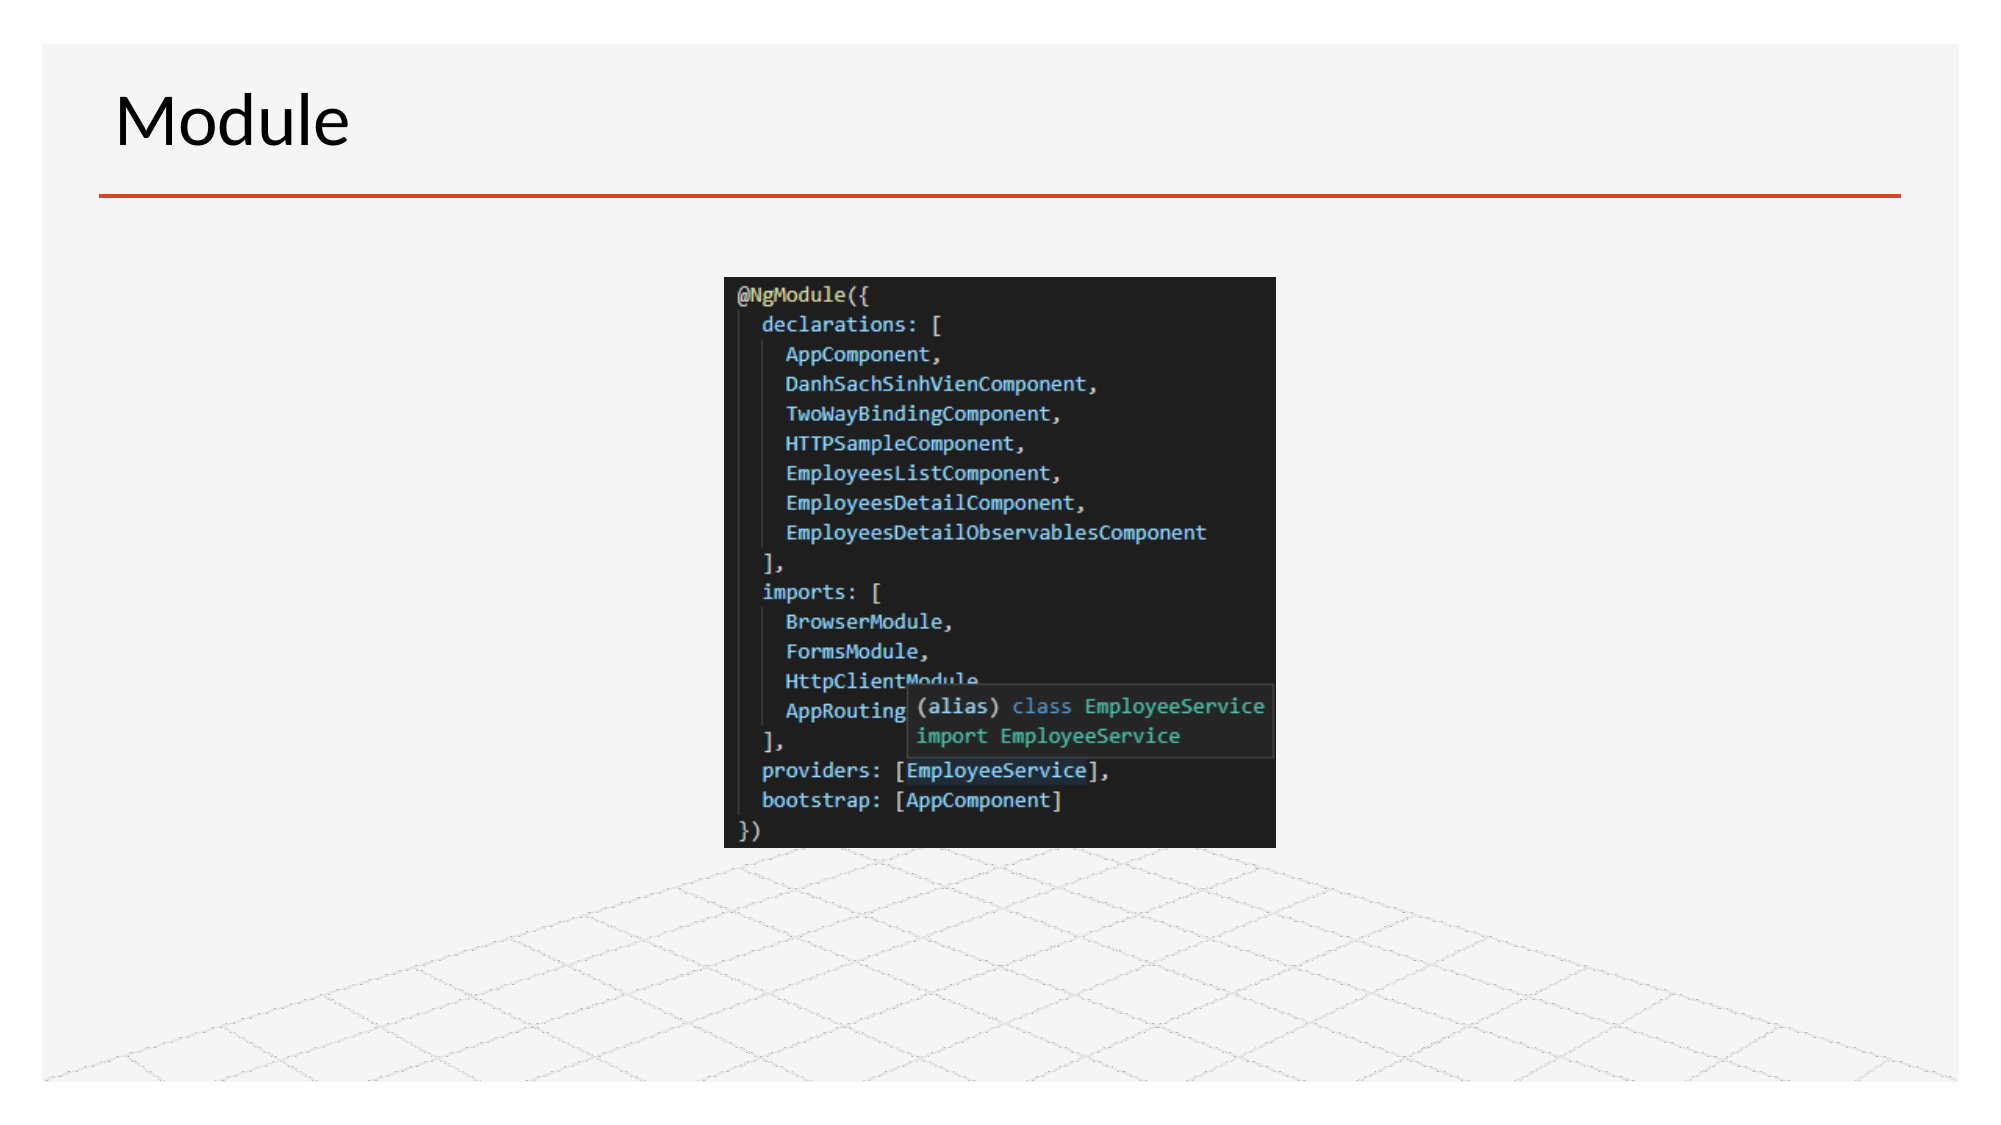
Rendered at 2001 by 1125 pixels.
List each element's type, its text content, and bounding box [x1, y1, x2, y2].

list [99, 213, 1901, 1052]
picture [724, 277, 1276, 848]
text_box Module [99, 73, 1901, 197]
